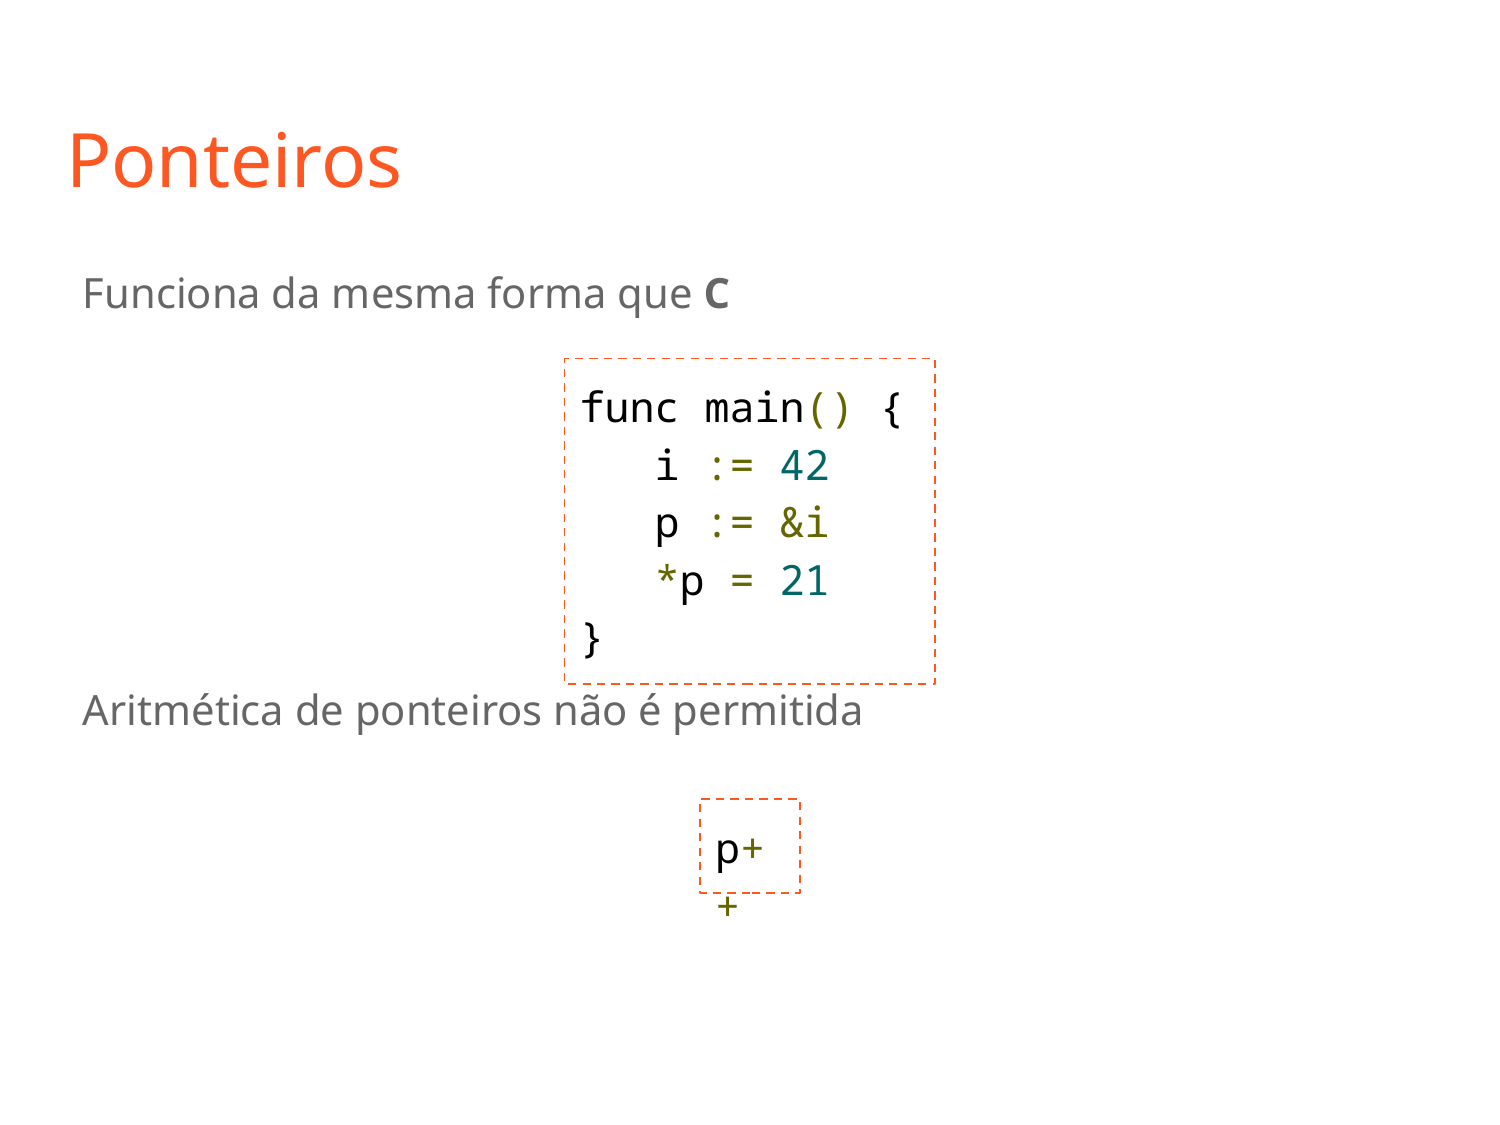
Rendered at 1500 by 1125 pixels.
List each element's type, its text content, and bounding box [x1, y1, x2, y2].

text_box p++ [700, 799, 800, 893]
list Funciona da mesma forma que C Aritmética de ponteiros não é permitida [51, 252, 1449, 1000]
text_box func main() { i := 42 p := &i *p = 21 } [564, 358, 936, 684]
title Ponteiros [51, 97, 1449, 223]
